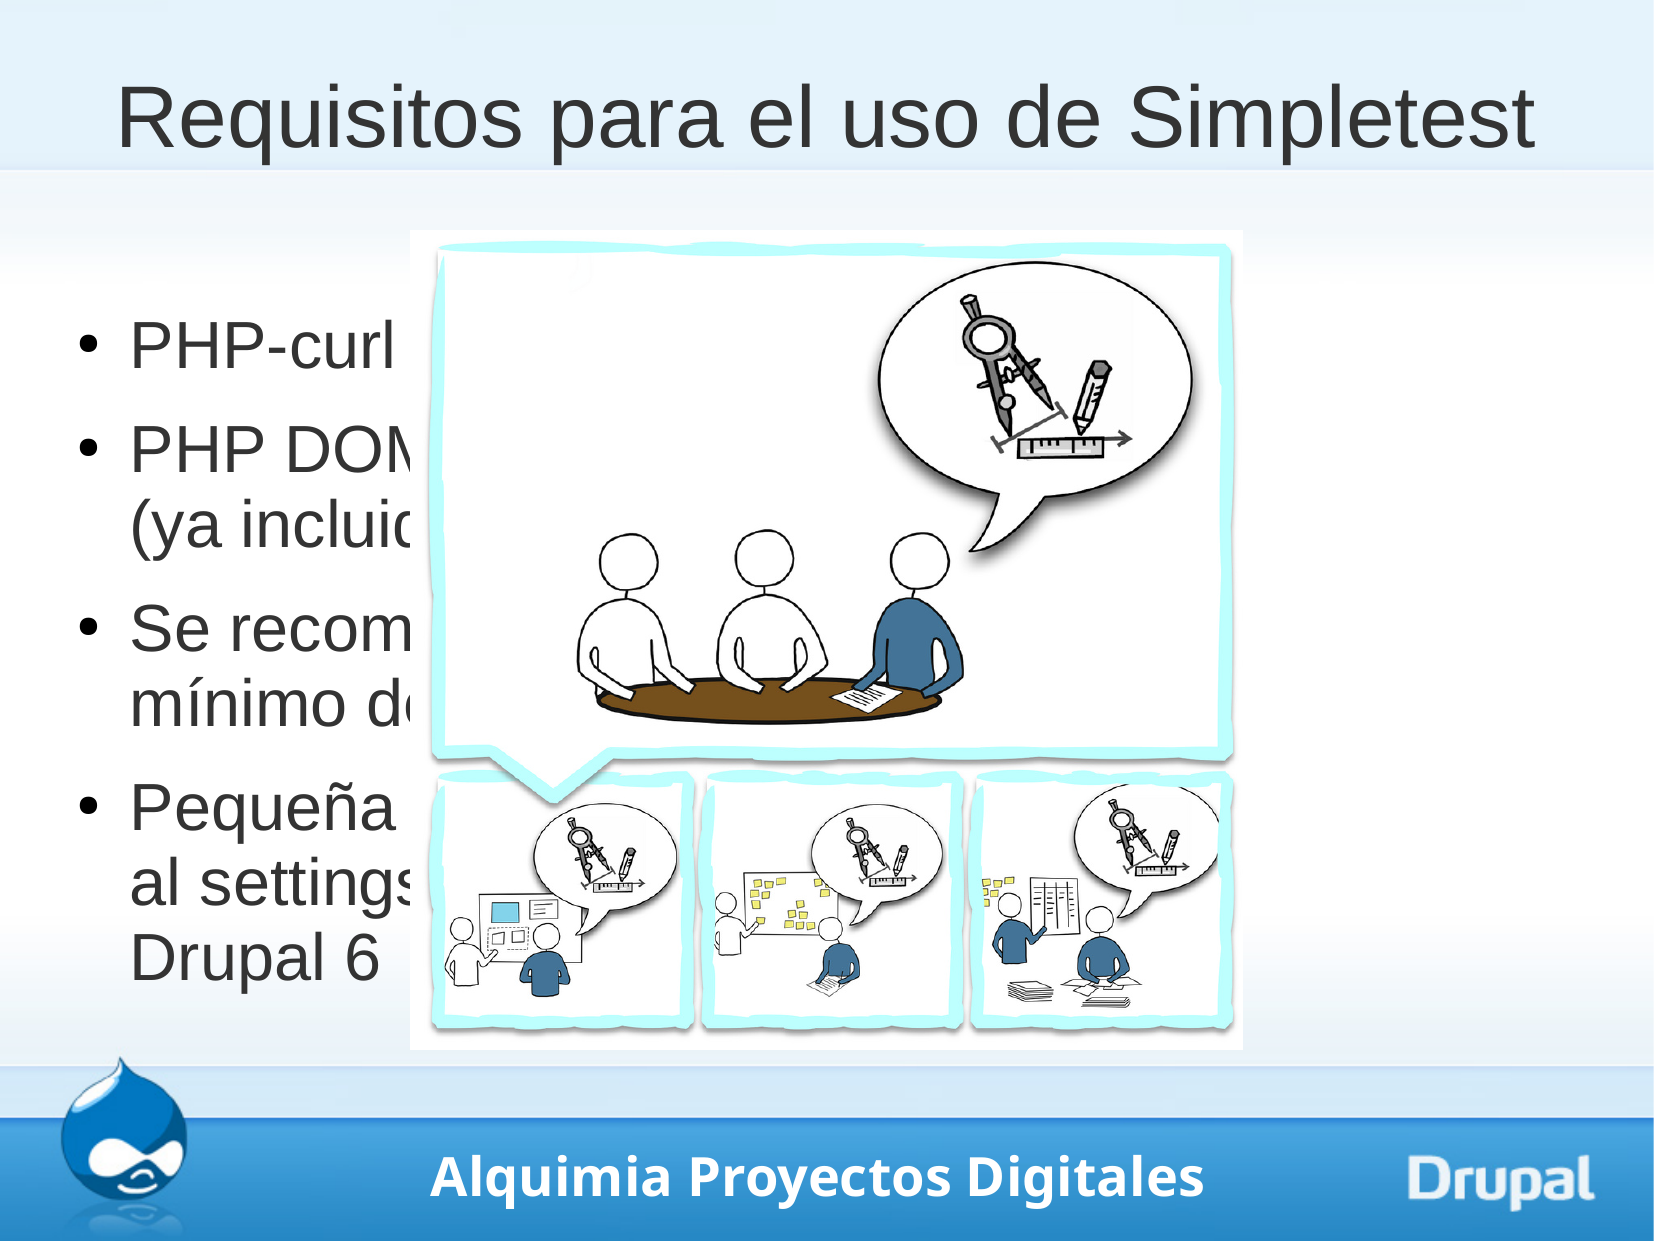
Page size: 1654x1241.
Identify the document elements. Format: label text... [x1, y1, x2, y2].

title Requisitos para el uso de Simpletest [82, 23, 1571, 212]
list PHP-curl extension PHP DOM extension (ya incluido en PHP5) Se recomienda un mínimo de 256 MB Pequeña modificación al settings.php para Drupal 6 [58, 307, 417, 995]
picture [0, 0, 1654, 1241]
text_box Alquimia Proyectos Digitales [355, 1119, 1281, 1232]
